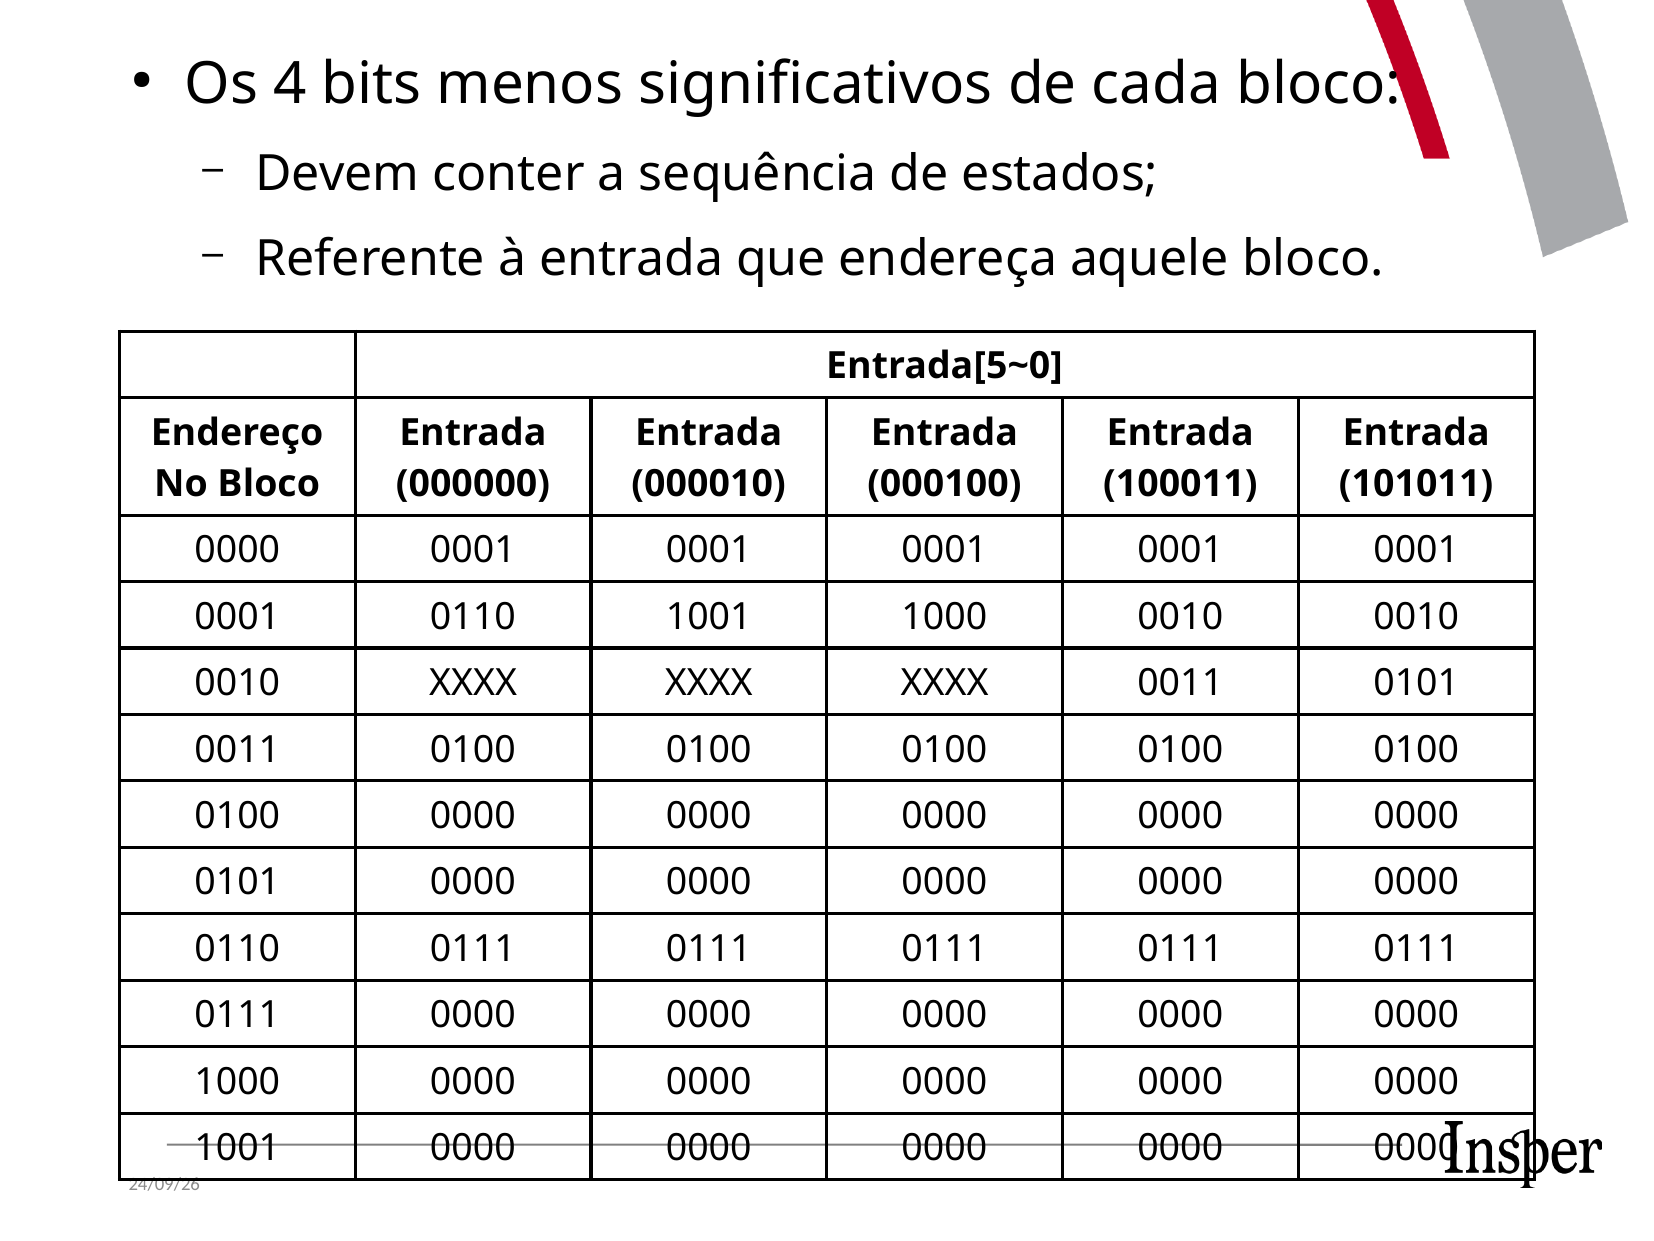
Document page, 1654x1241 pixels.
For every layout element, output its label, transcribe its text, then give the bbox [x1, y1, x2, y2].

table_cell 0100 [1064, 716, 1297, 779]
table_cell 0000 [593, 849, 825, 912]
table_cell Entrada (000000) [357, 399, 589, 514]
table_cell 0011 [1064, 650, 1297, 713]
table_cell 0001 [1064, 517, 1297, 580]
table_cell 1001 [593, 583, 825, 646]
table_cell 1000 [121, 1048, 354, 1112]
table_cell Endereço No Bloco [121, 399, 354, 514]
table_cell 0101 [121, 849, 354, 912]
table_cell 0101 [1300, 650, 1533, 713]
table_cell 0000 [828, 1115, 1061, 1178]
table_cell 0000 [593, 982, 825, 1045]
table_cell 0100 [828, 716, 1061, 779]
table_cell Entrada (100011) [1064, 399, 1297, 514]
table_cell 0000 [357, 1115, 589, 1178]
table_cell XXXX [357, 650, 589, 713]
table_cell 0010 [1064, 583, 1297, 646]
table_cell 0100 [121, 782, 354, 846]
table_cell 0000 [357, 1048, 589, 1112]
table_cell XXXX [593, 650, 825, 713]
table_cell 0000 [357, 782, 589, 846]
table_cell 0000 [593, 1048, 825, 1112]
table_header [121, 333, 354, 396]
list Os 4 bits menos significativos de cada bloco: Devem conter a sequência de estados; Referente à entrada que endereça aquele bloco. [113, 53, 1540, 1134]
table_cell 0111 [1300, 915, 1533, 979]
table_cell 0000 [1064, 1048, 1297, 1112]
table_cell 0001 [121, 583, 354, 646]
table_cell 0001 [828, 517, 1061, 580]
table_cell 0111 [1064, 915, 1297, 979]
table_cell 0000 [1064, 1115, 1297, 1178]
table_cell 1001 [121, 1115, 354, 1178]
table_cell 0000 [1064, 782, 1297, 846]
table_cell 0000 [1300, 1048, 1533, 1112]
table_cell 1000 [828, 583, 1061, 646]
table_cell 0001 [357, 517, 589, 580]
table_cell 0000 [121, 517, 354, 580]
table_cell 0000 [1300, 982, 1533, 1045]
table_cell 0000 [1300, 782, 1533, 846]
table_cell 0001 [593, 517, 825, 580]
table_cell XXXX [828, 650, 1061, 713]
table_cell 0111 [593, 915, 825, 979]
table_cell 0000 [1300, 1115, 1533, 1178]
table_cell 0000 [828, 1048, 1061, 1112]
table_cell 0100 [357, 716, 589, 779]
table_cell 0000 [1300, 849, 1533, 912]
table_cell 0000 [357, 982, 589, 1045]
table_cell 0000 [593, 1115, 825, 1178]
table_cell 0000 [1064, 849, 1297, 912]
table_cell 0000 [828, 849, 1061, 912]
table_cell 0100 [593, 716, 825, 779]
table_cell 0111 [828, 915, 1061, 979]
table_cell 0110 [357, 583, 589, 646]
table_cell 0000 [828, 782, 1061, 846]
table_cell 0001 [1300, 517, 1533, 580]
table_cell Entrada (101011) [1300, 399, 1533, 514]
table_cell 0100 [1300, 716, 1533, 779]
table_cell 0010 [1300, 583, 1533, 646]
table_cell 0011 [121, 716, 354, 779]
table_cell 0000 [1064, 982, 1297, 1045]
table_cell 0000 [828, 982, 1061, 1045]
table_cell 0000 [357, 849, 589, 912]
table_cell 0000 [593, 782, 825, 846]
table_cell 0010 [121, 650, 354, 713]
table_cell 0111 [121, 982, 354, 1045]
table_cell 0111 [357, 915, 589, 979]
table_header Entrada[5~0] [357, 333, 1533, 396]
table_cell Entrada (000100) [828, 399, 1061, 514]
table_cell 0110 [121, 915, 354, 979]
table_cell Entrada (000010) [593, 399, 825, 514]
